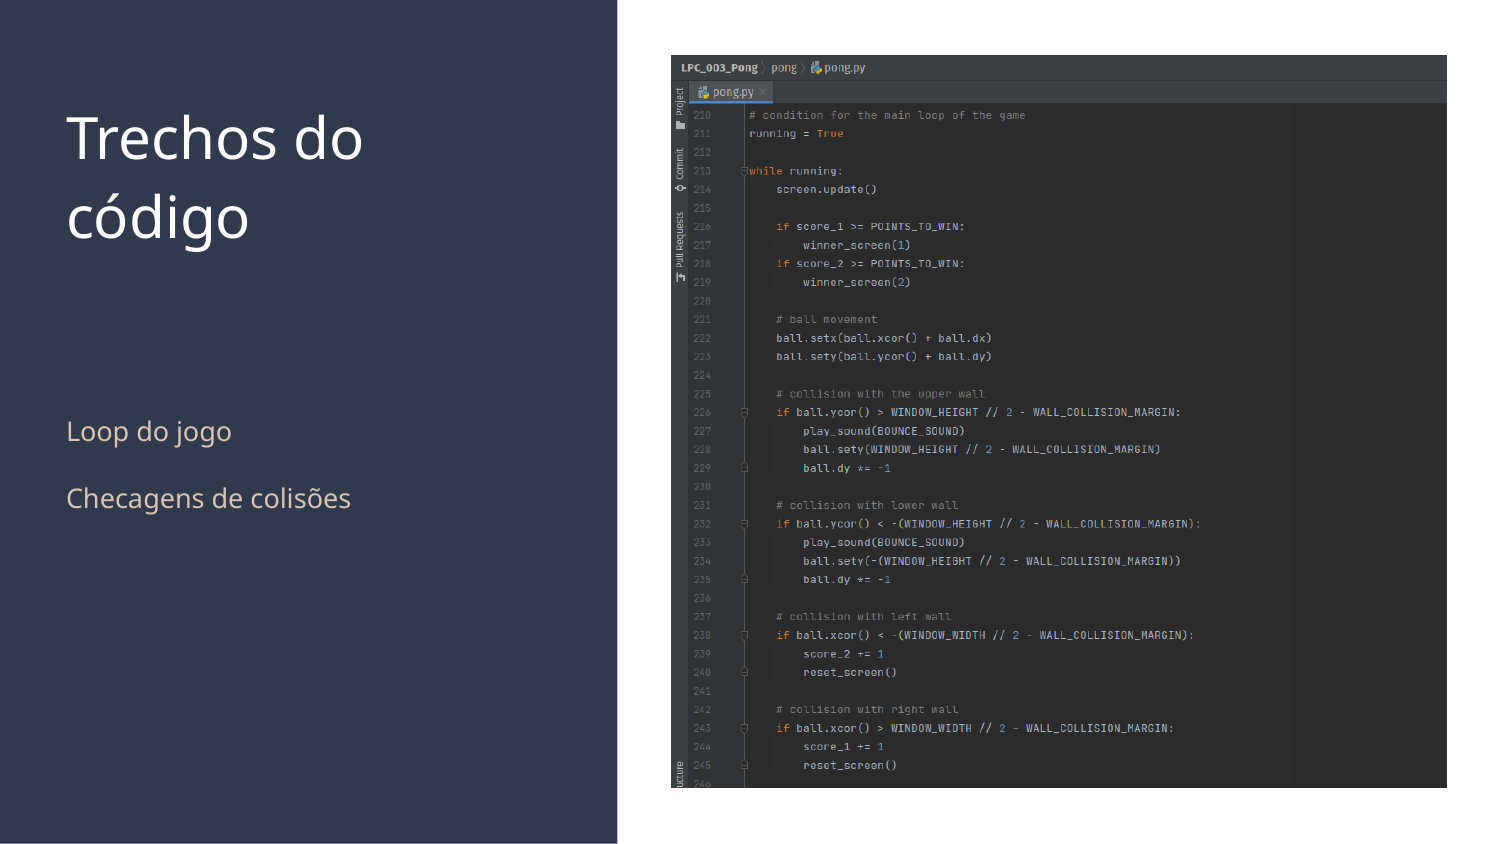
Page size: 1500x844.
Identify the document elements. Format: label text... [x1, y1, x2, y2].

list Loop do jogo Checagens de colisões [51, 392, 565, 770]
picture [671, 55, 1447, 788]
title Trechos do código [51, 82, 565, 383]
